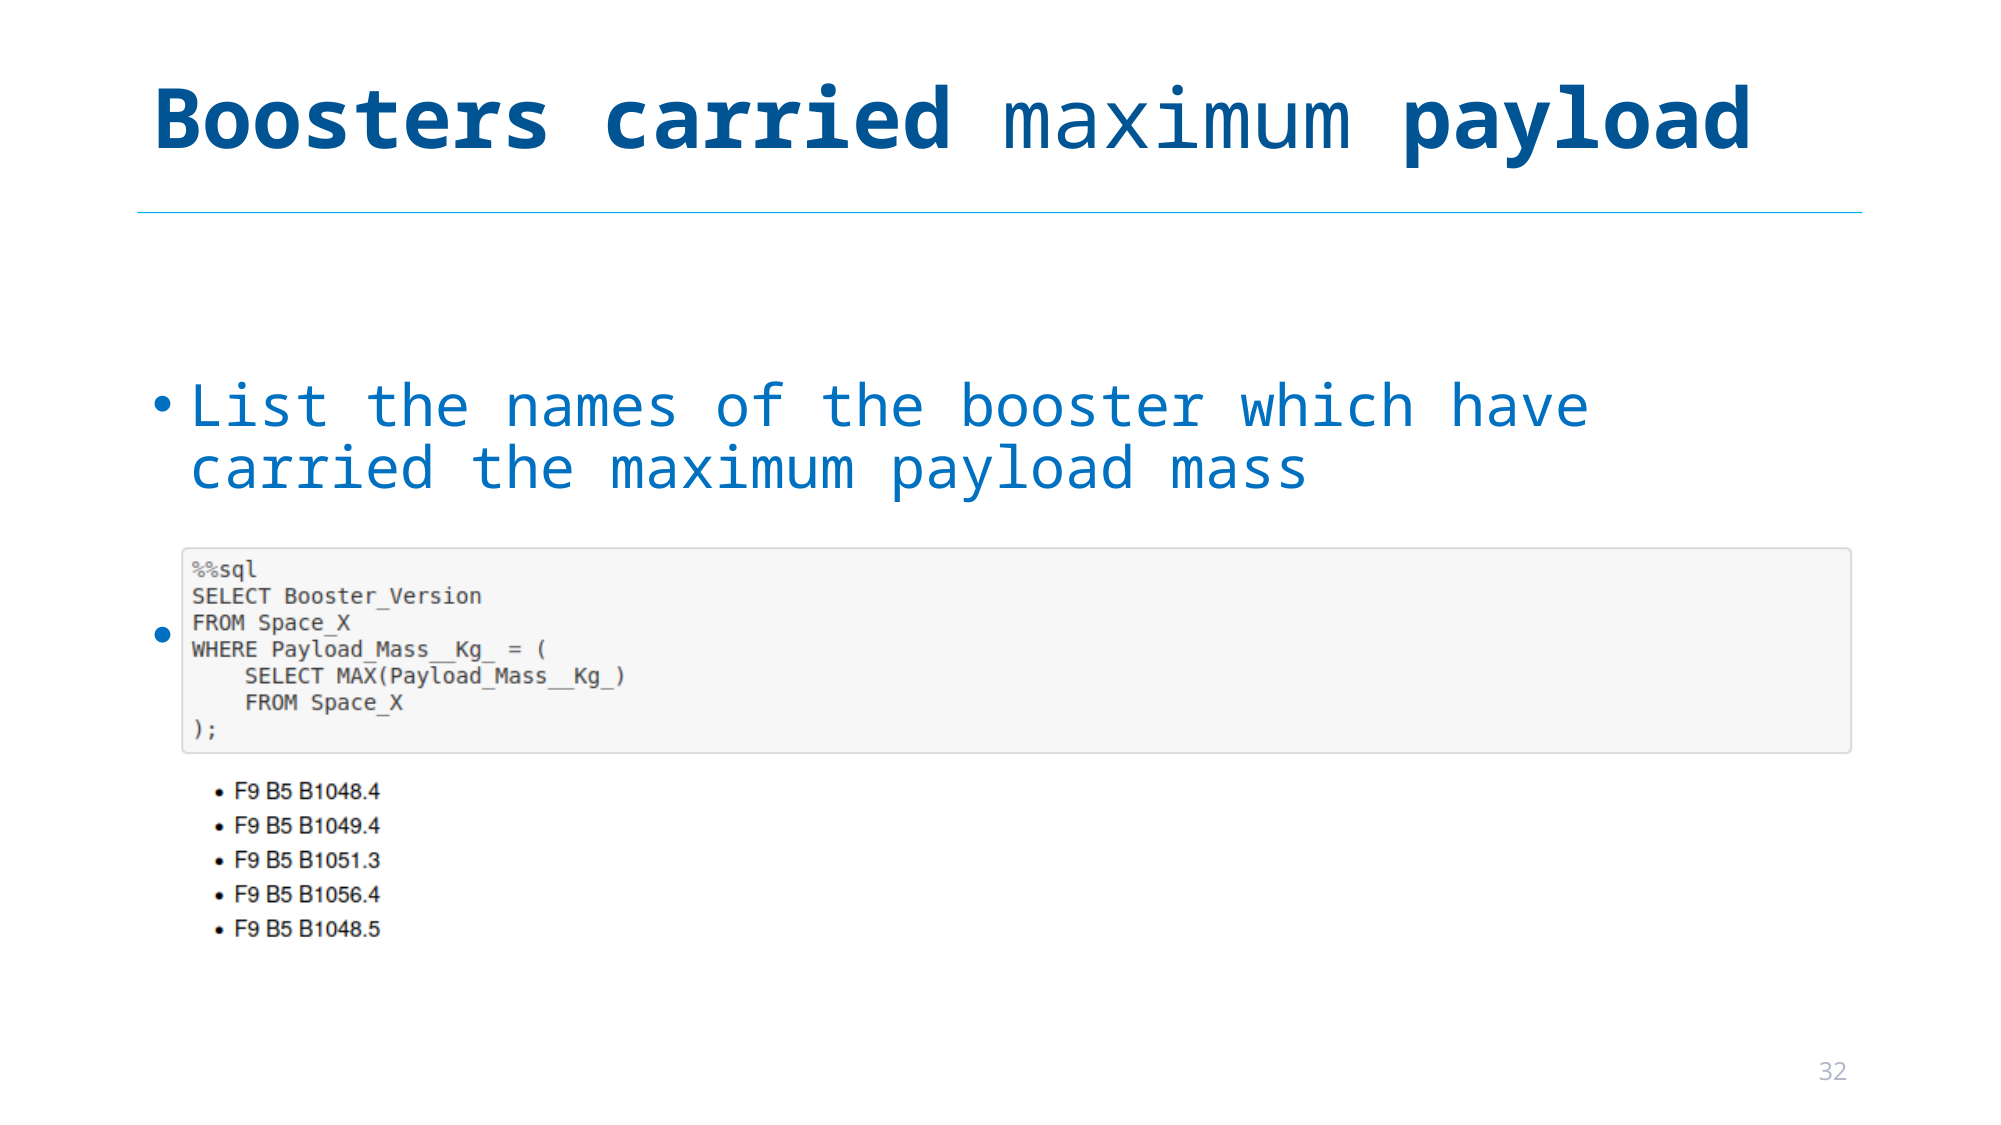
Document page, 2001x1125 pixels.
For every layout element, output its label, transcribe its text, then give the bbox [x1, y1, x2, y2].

list List the names of the booster which have carried the maximum payload mass Present your query result with a short explanation here [137, 277, 1863, 992]
slide_number 41 [1412, 1042, 1863, 1103]
picture [177, 543, 1860, 948]
title Boosters carried maximum payload [137, 13, 1863, 231]
